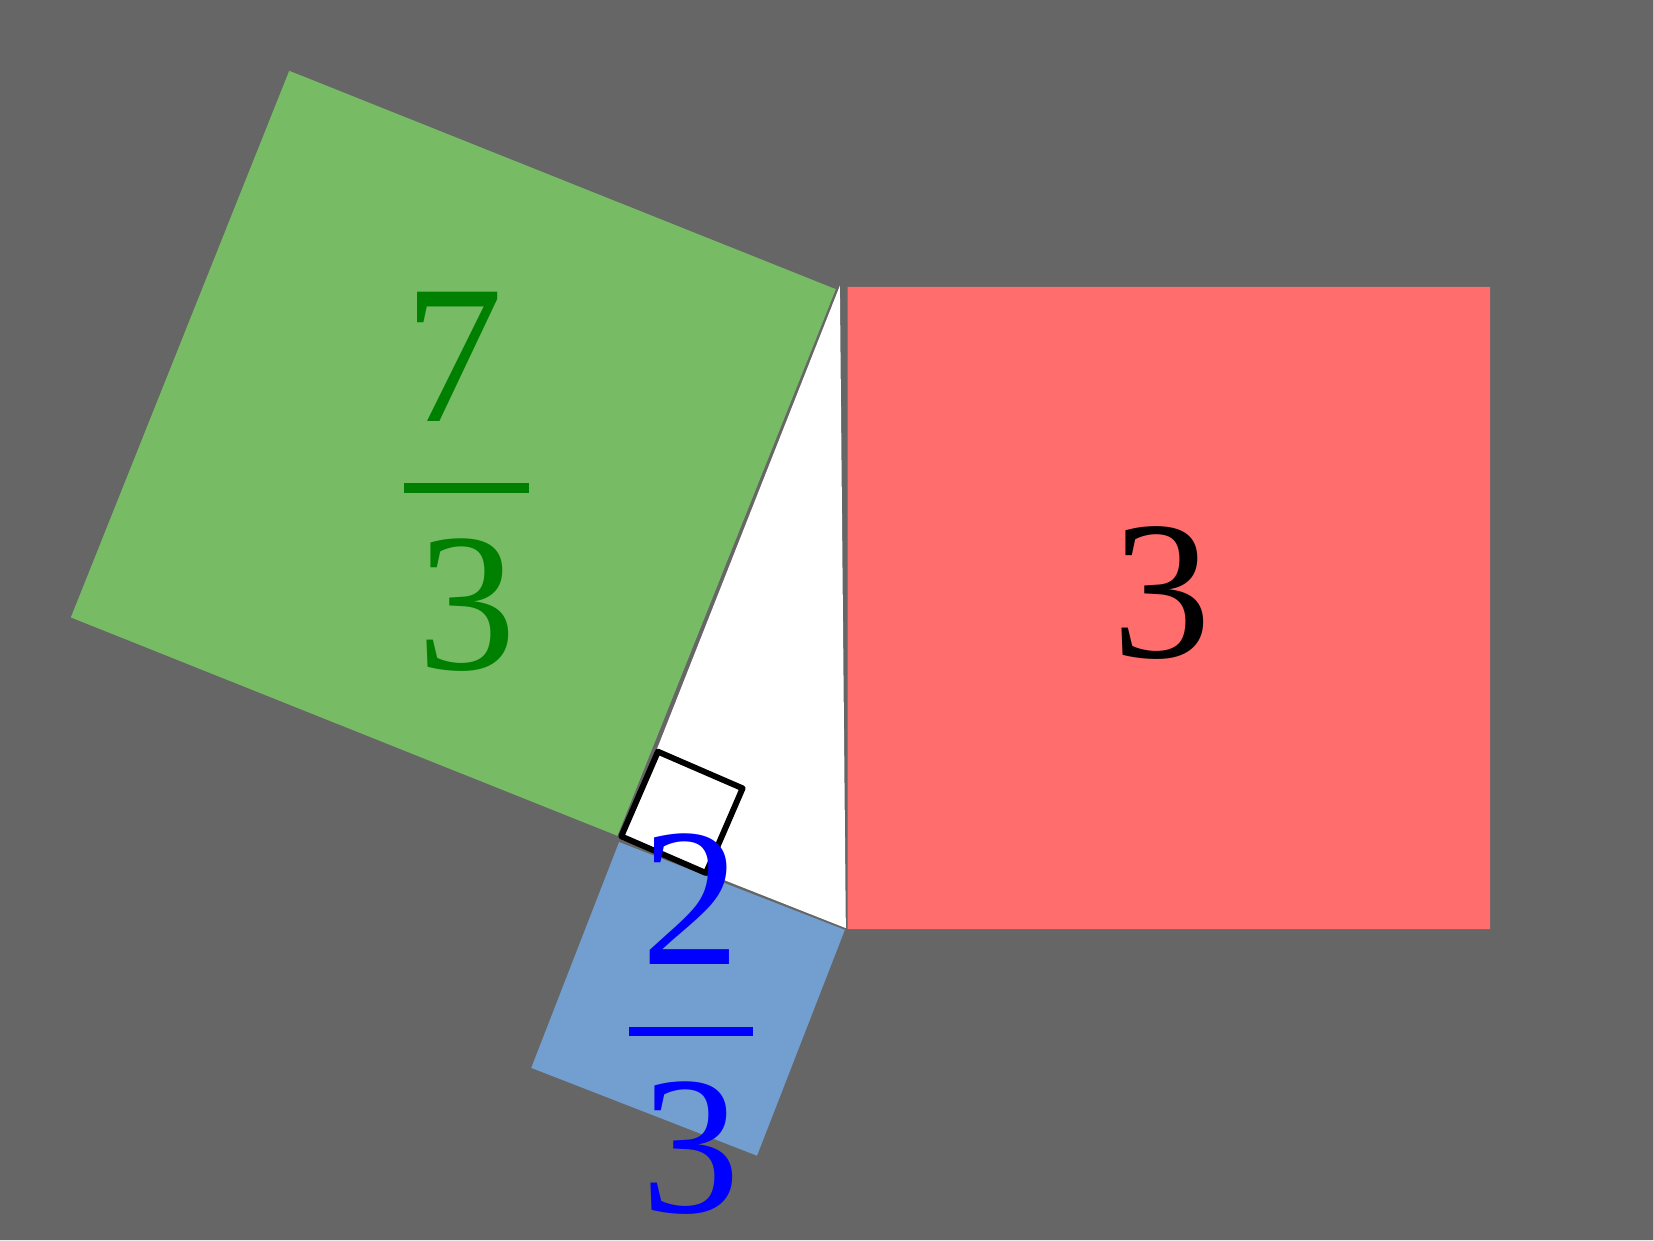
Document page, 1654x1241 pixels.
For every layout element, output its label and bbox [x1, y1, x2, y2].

chart [566, 791, 805, 1241]
text_box [645, 757, 738, 791]
chart [1062, 484, 1262, 705]
chart [342, 248, 581, 718]
text_box [0, 0, 1654, 1241]
